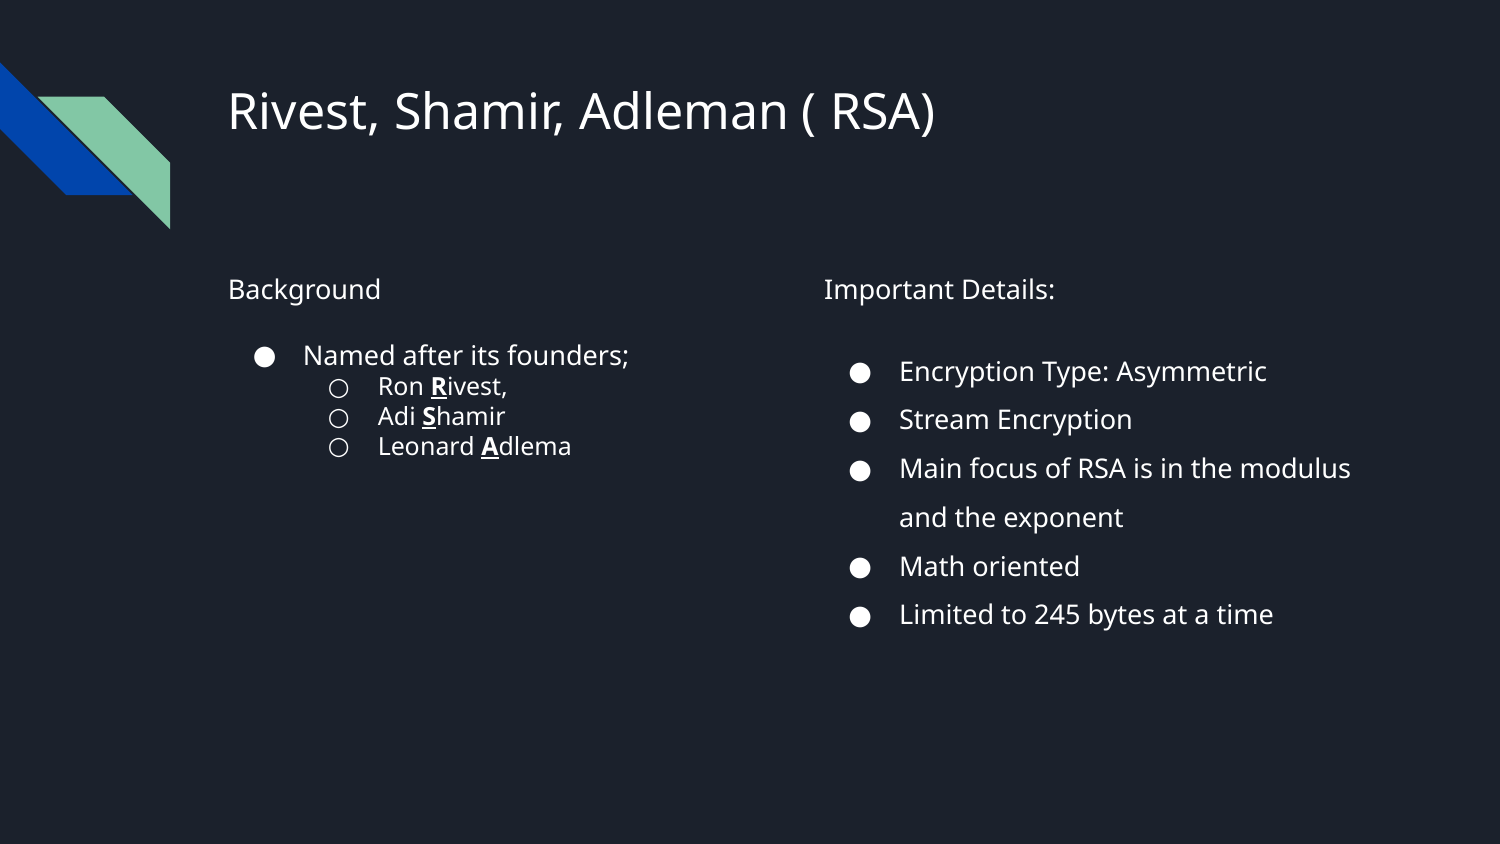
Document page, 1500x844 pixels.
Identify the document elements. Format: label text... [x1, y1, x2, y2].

list Important Details: Encryption Type: Asymmetric Stream Encryption Main focus of RSA is in the modulus and the exponent Math oriented Limited to 245 bytes at a time [809, 257, 1368, 735]
title Rivest, Shamir, Adleman ( RSA) [212, 64, 1368, 215]
list Background Named after its founders; Ron Rivest, Adi Shamir Leonard Adlema [212, 257, 772, 735]
